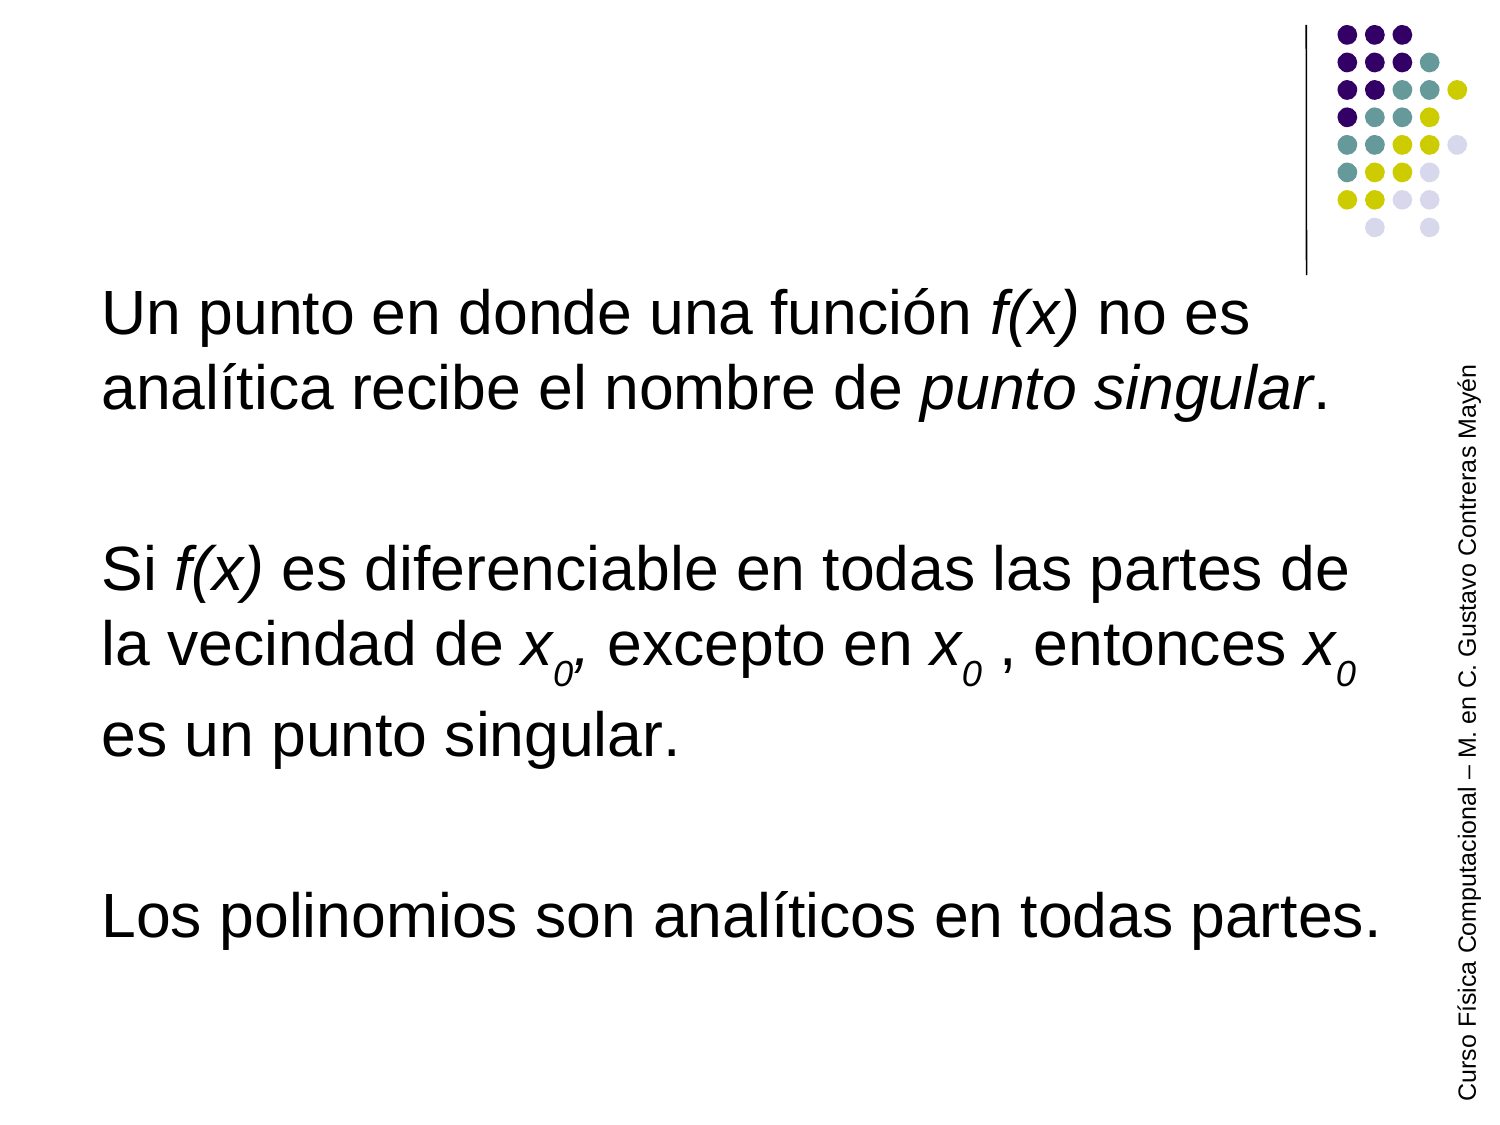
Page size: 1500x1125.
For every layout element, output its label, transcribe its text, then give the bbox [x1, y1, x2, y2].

text_box Un punto en donde una función f(x) no es analítica recibe el nombre de punto singular. Si f(x) es diferenciable en todas las partes de la vecindad de x0, excepto en x0 , entonces x0 es un punto singular. Los polinomios son analíticos en todas partes. [101, 243, 1408, 979]
